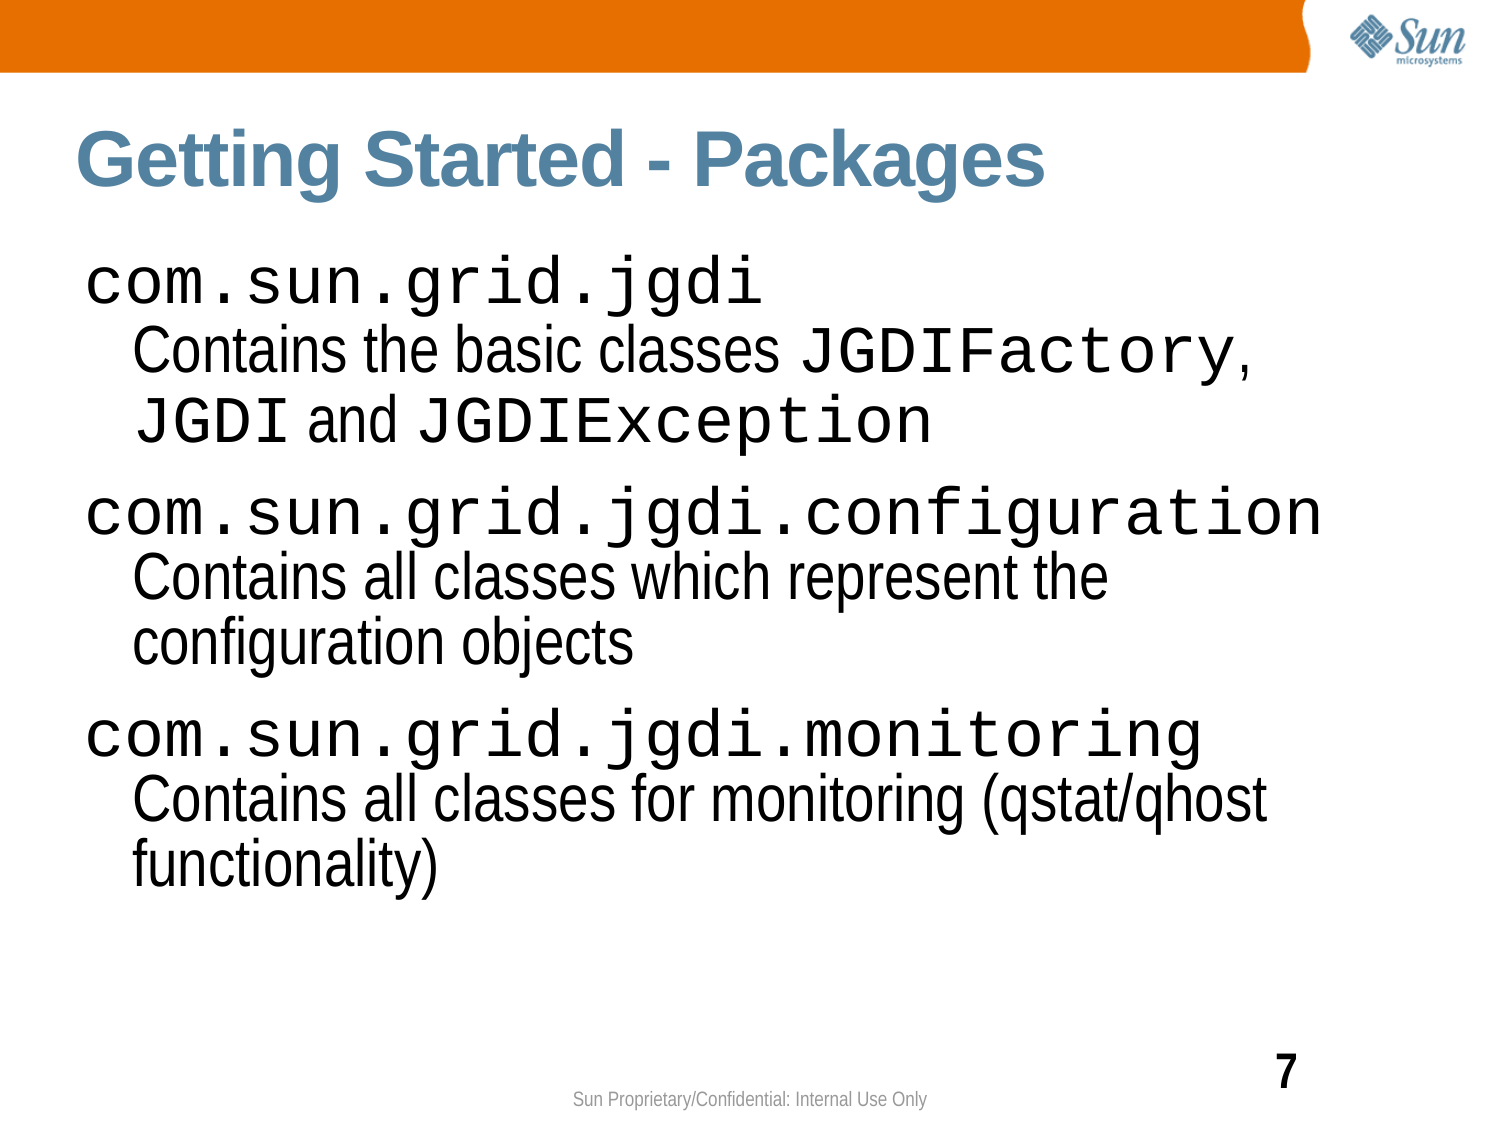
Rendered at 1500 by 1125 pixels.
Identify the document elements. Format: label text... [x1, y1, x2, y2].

title Getting Started - Packages [75, 122, 1438, 228]
list com.sun.grid.jgdi Contains the basic classes JGDIFactory, JGDI and JGDIException com.sun.grid.jgdi.configuration Contains all classes which represent the configuration objects com.sun.grid.jgdi.monitoring Contains all classes for monitoring (qstat/qhost functionality) [64, 251, 1402, 946]
picture [0, 0, 1500, 75]
